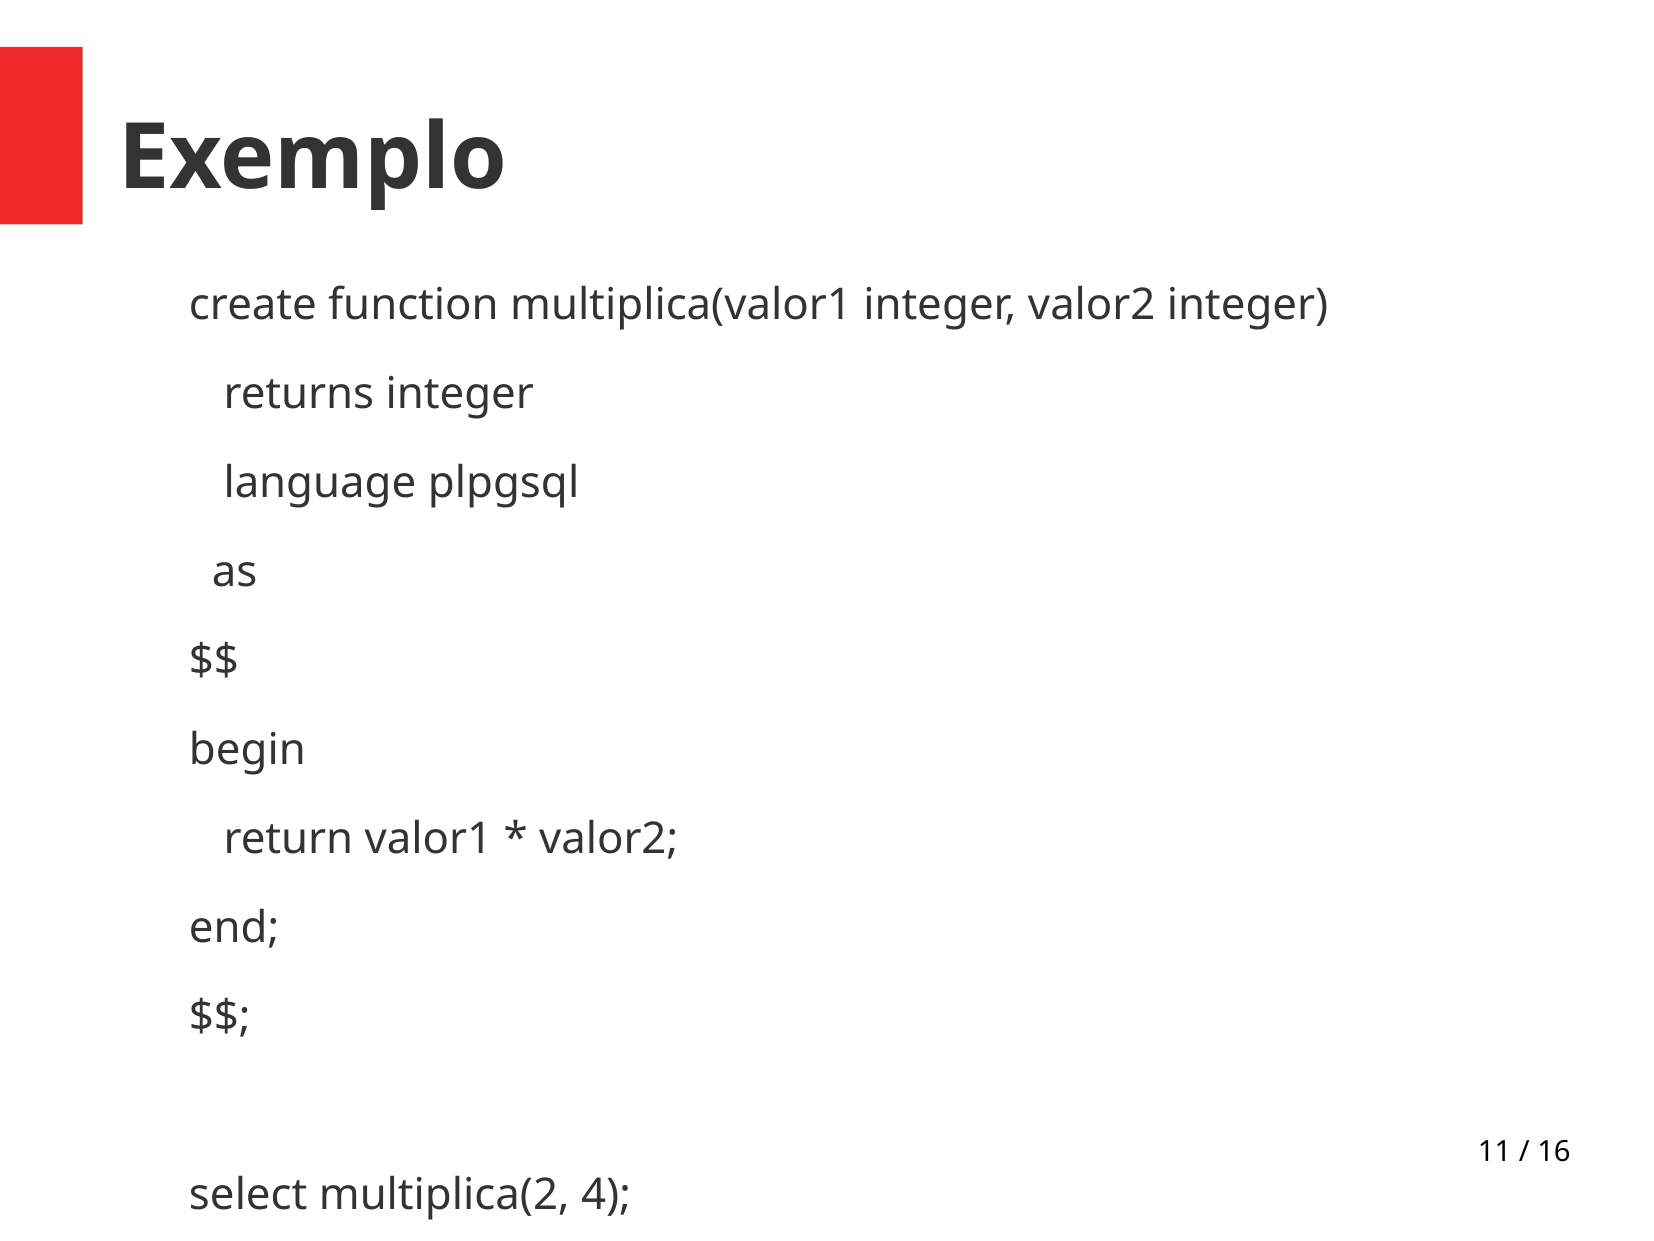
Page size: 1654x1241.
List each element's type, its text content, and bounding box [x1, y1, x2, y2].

list create function multiplica(valor1 integer, valor2 integer) returns integer language plpgsql as $$ begin return valor1 * valor2; end; $$; select multiplica(2, 4); [118, 272, 1536, 993]
title Exemplo [118, 49, 1571, 257]
